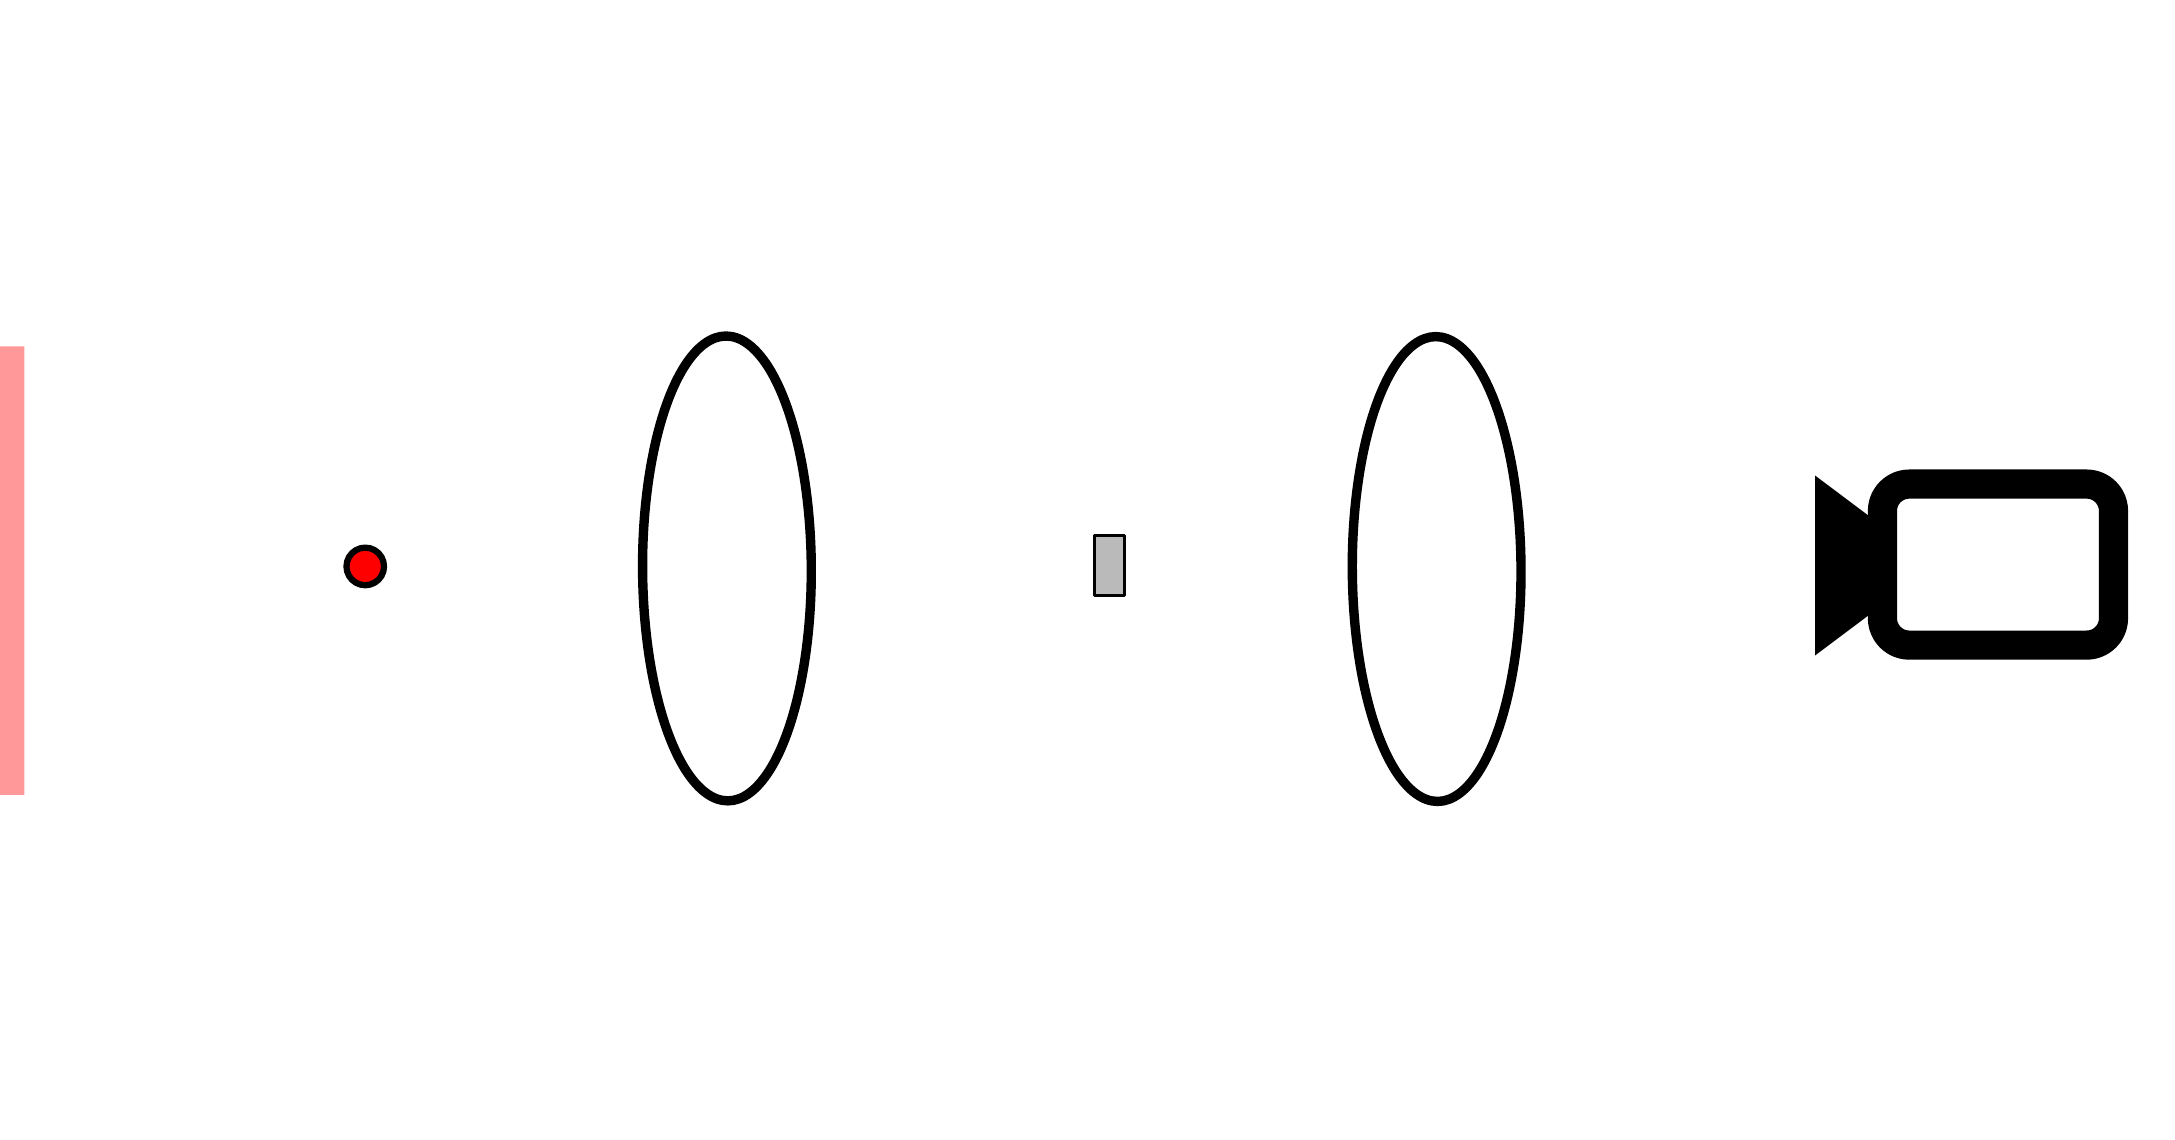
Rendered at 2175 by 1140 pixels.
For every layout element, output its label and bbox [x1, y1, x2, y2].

text_box [1882, 484, 2114, 646]
text_box [1094, 535, 1125, 596]
text_box [1815, 475, 1876, 656]
text_box [346, 547, 385, 586]
text_box [1352, 336, 1522, 802]
text_box [642, 336, 812, 801]
